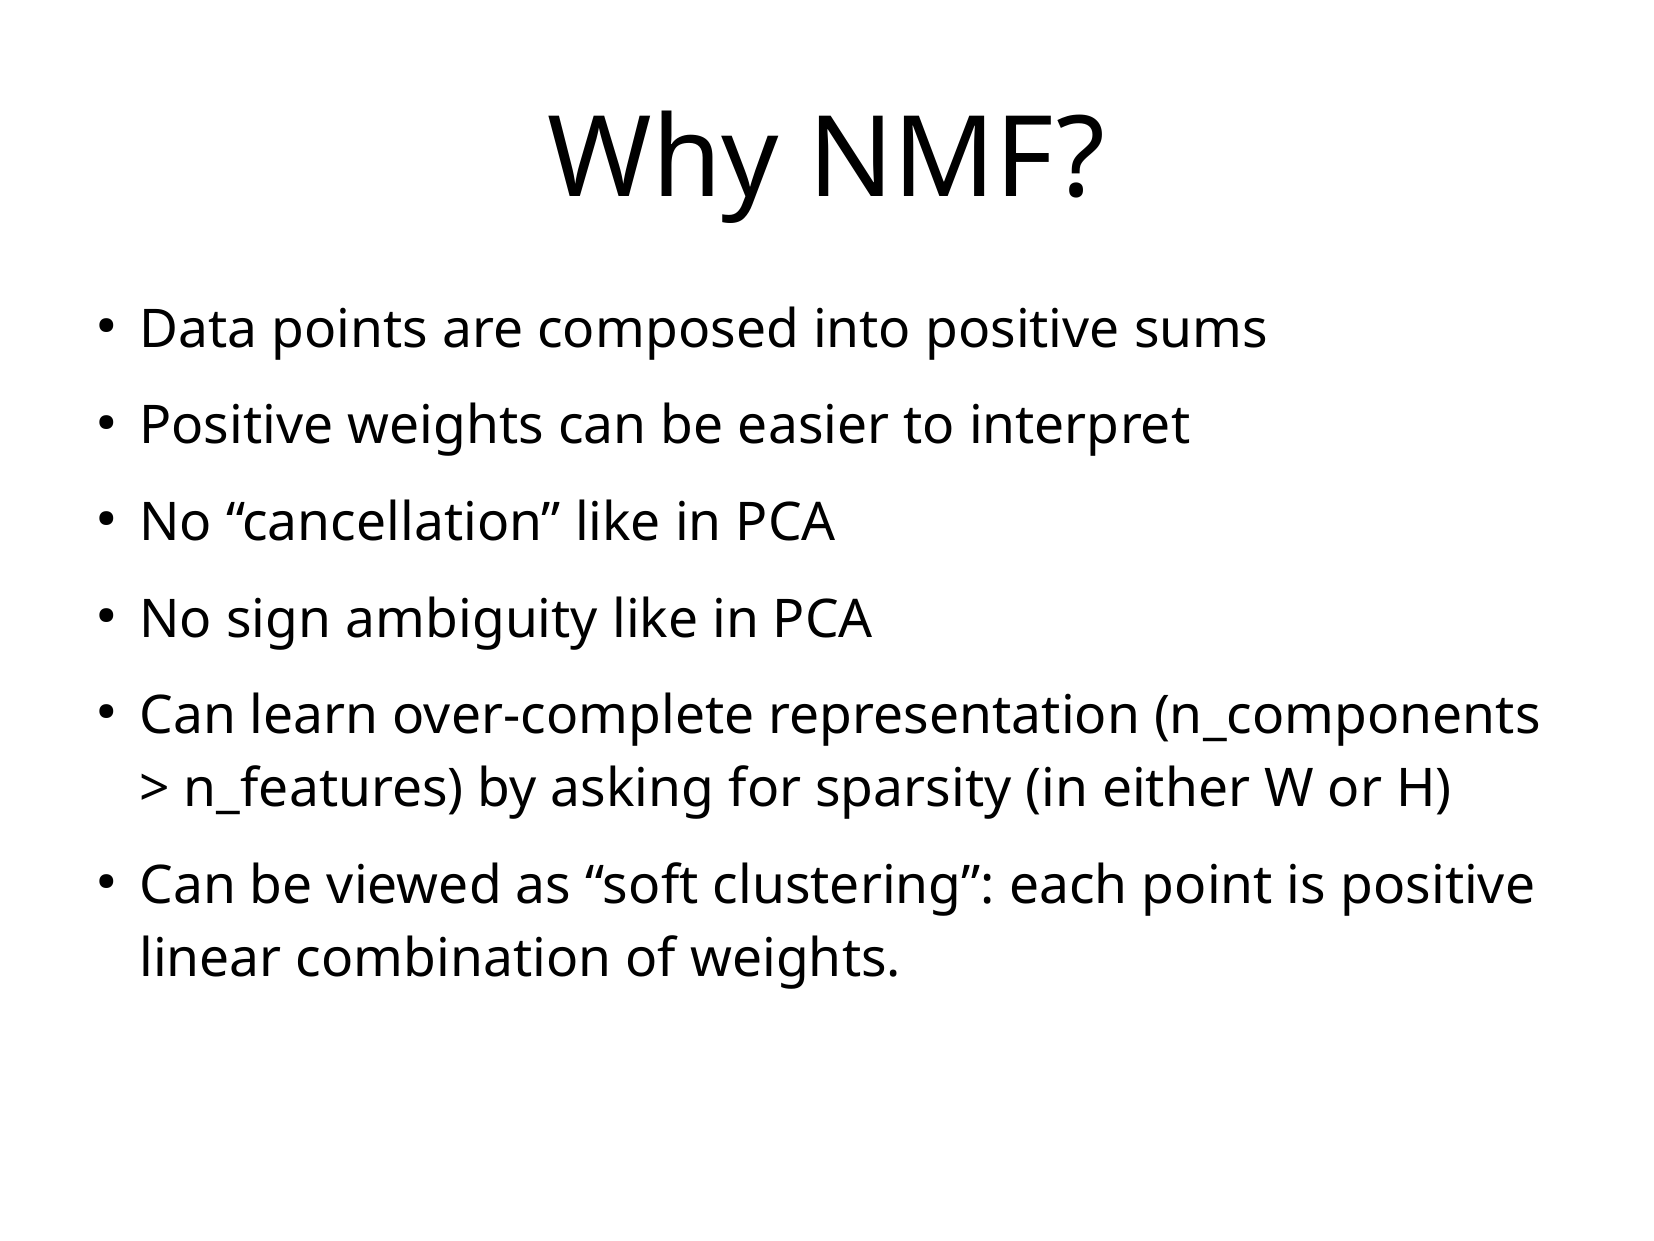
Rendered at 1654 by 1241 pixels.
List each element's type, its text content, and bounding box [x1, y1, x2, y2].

title Why NMF? [82, 49, 1571, 257]
list Data points are composed into positive sums Positive weights can be easier to interpret No “cancellation” like in PCA No sign ambiguity like in PCA Can learn over-complete representation (n_components > n_features) by asking for sparsity (in either W or H) Can be viewed as “soft clustering”: each point is positive linear combination of weights. [82, 290, 1571, 1010]
